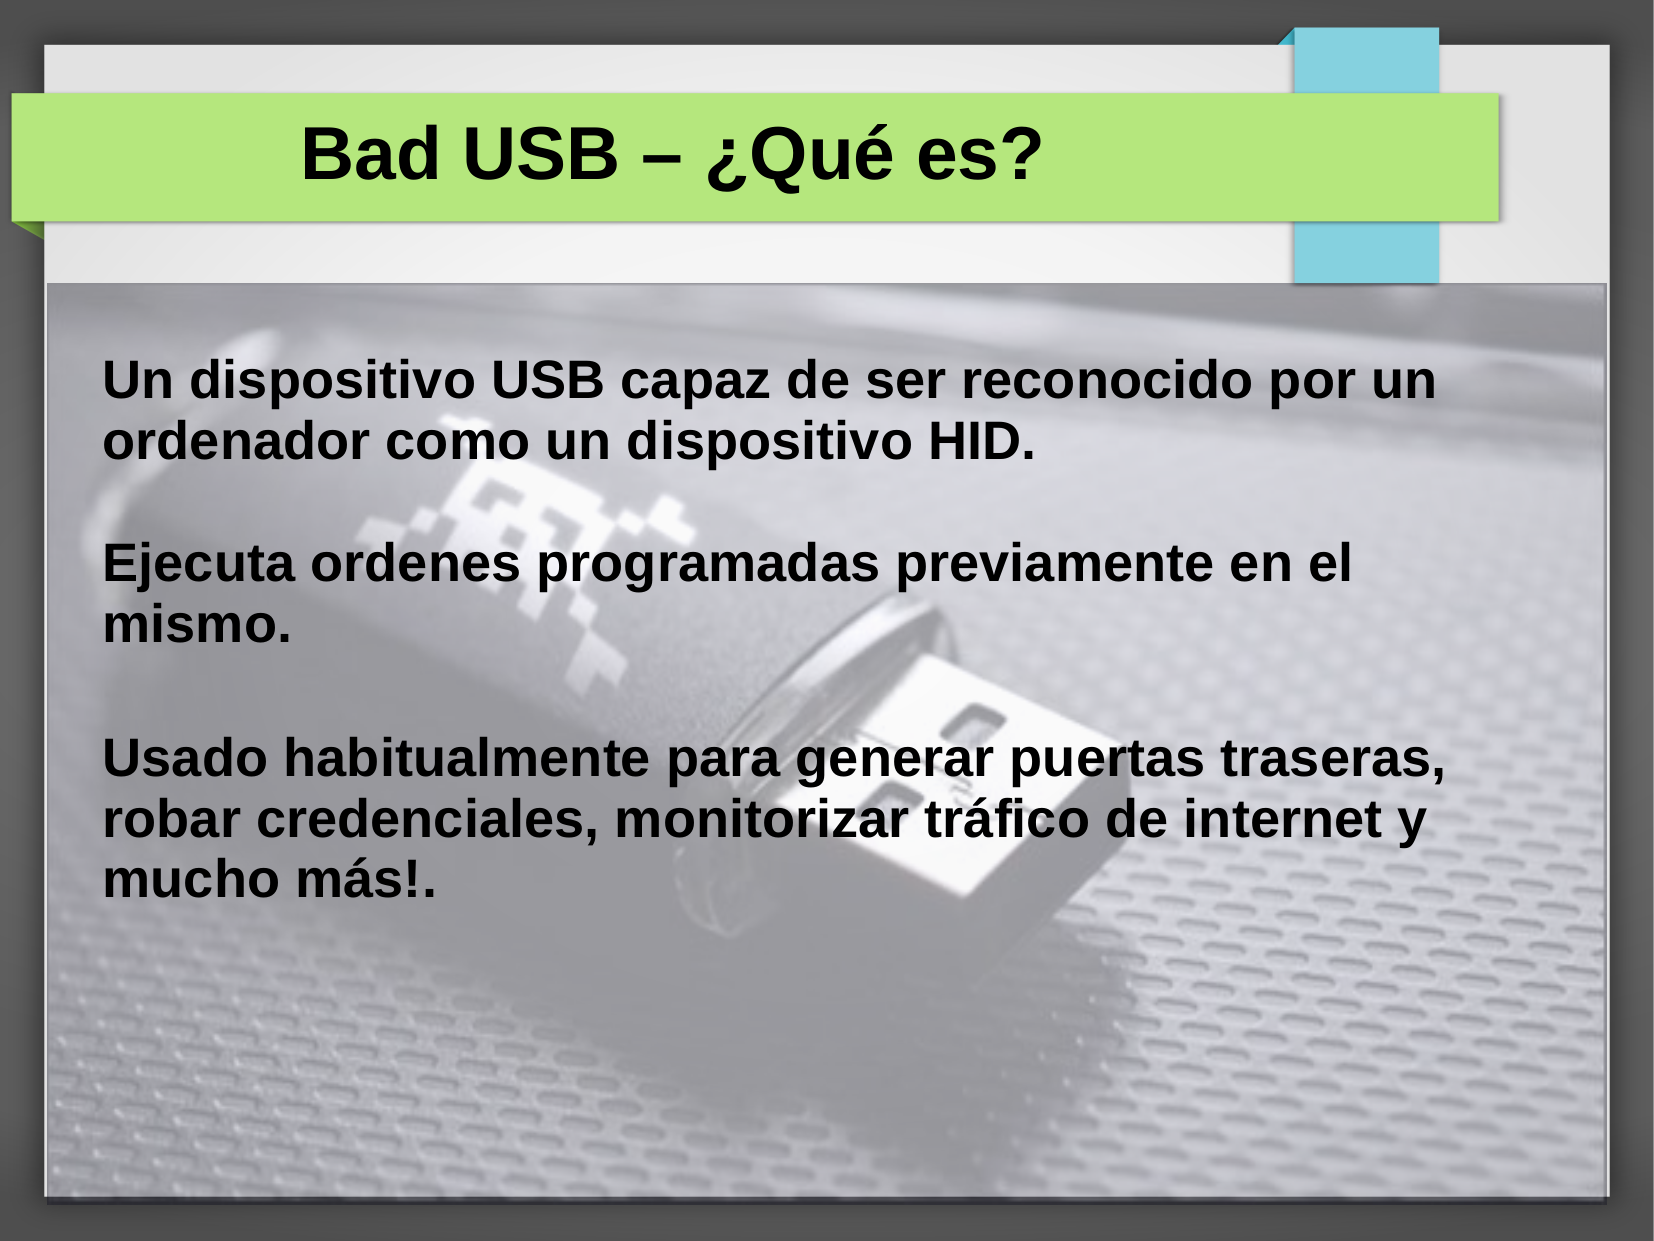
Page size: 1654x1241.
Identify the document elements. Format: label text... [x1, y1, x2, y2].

text_box Un dispositivo USB capaz de ser reconocido por un ordenador como un dispositivo HID. [87, 342, 1529, 479]
picture [0, 0, 1654, 1241]
text_box Ejecuta ordenes programadas previamente en el mismo. [87, 525, 1470, 662]
title Bad USB – ¿Qué es? [82, 94, 1264, 213]
text_box Usado habitualmente para generar puertas traseras, robar credenciales, monitorizar tráfico de internet y mucho más!. [87, 720, 1470, 917]
